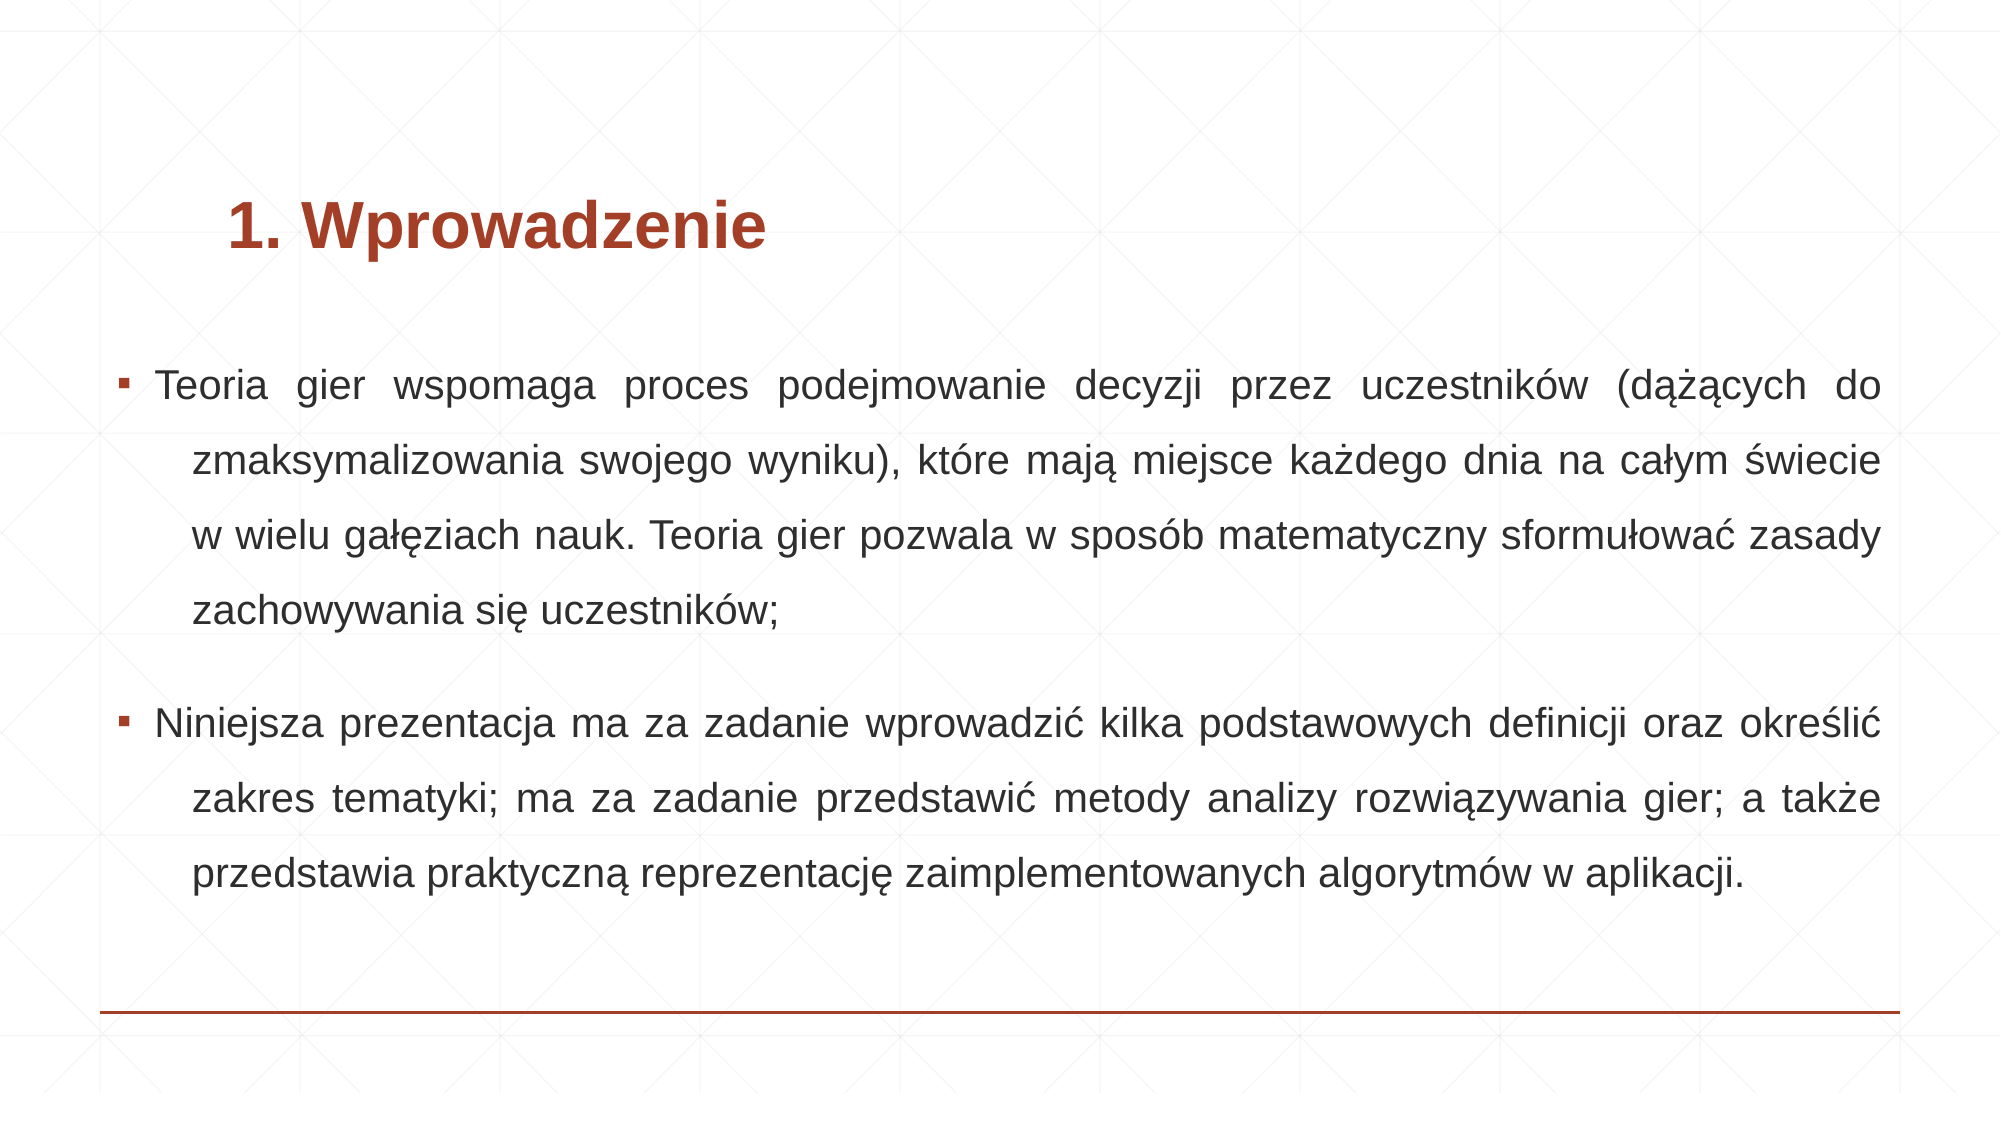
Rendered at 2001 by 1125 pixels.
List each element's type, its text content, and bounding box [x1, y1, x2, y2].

title 1. Wprowadzenie [212, 82, 1788, 271]
list Teoria gier wspomaga proces podejmowanie decyzji przez uczestników (dążących do zmaksymalizowania swojego wyniku), które mają miejsce każdego dnia na całym świecie w wielu gałęziach nauk. Teoria gier pozwala w sposób matematyczny sformułować zasady zachowywania się uczestników; Niniejsza prezentacja ma za zadanie wprowadzić kilka podstawowych definicji oraz określić zakres tematyki; ma za zadanie przedstawić metody analizy rozwiązywania gier; a także przedstawia praktyczną reprezentację zaimplementowanych algorytmów w aplikacji. [101, 324, 1899, 950]
